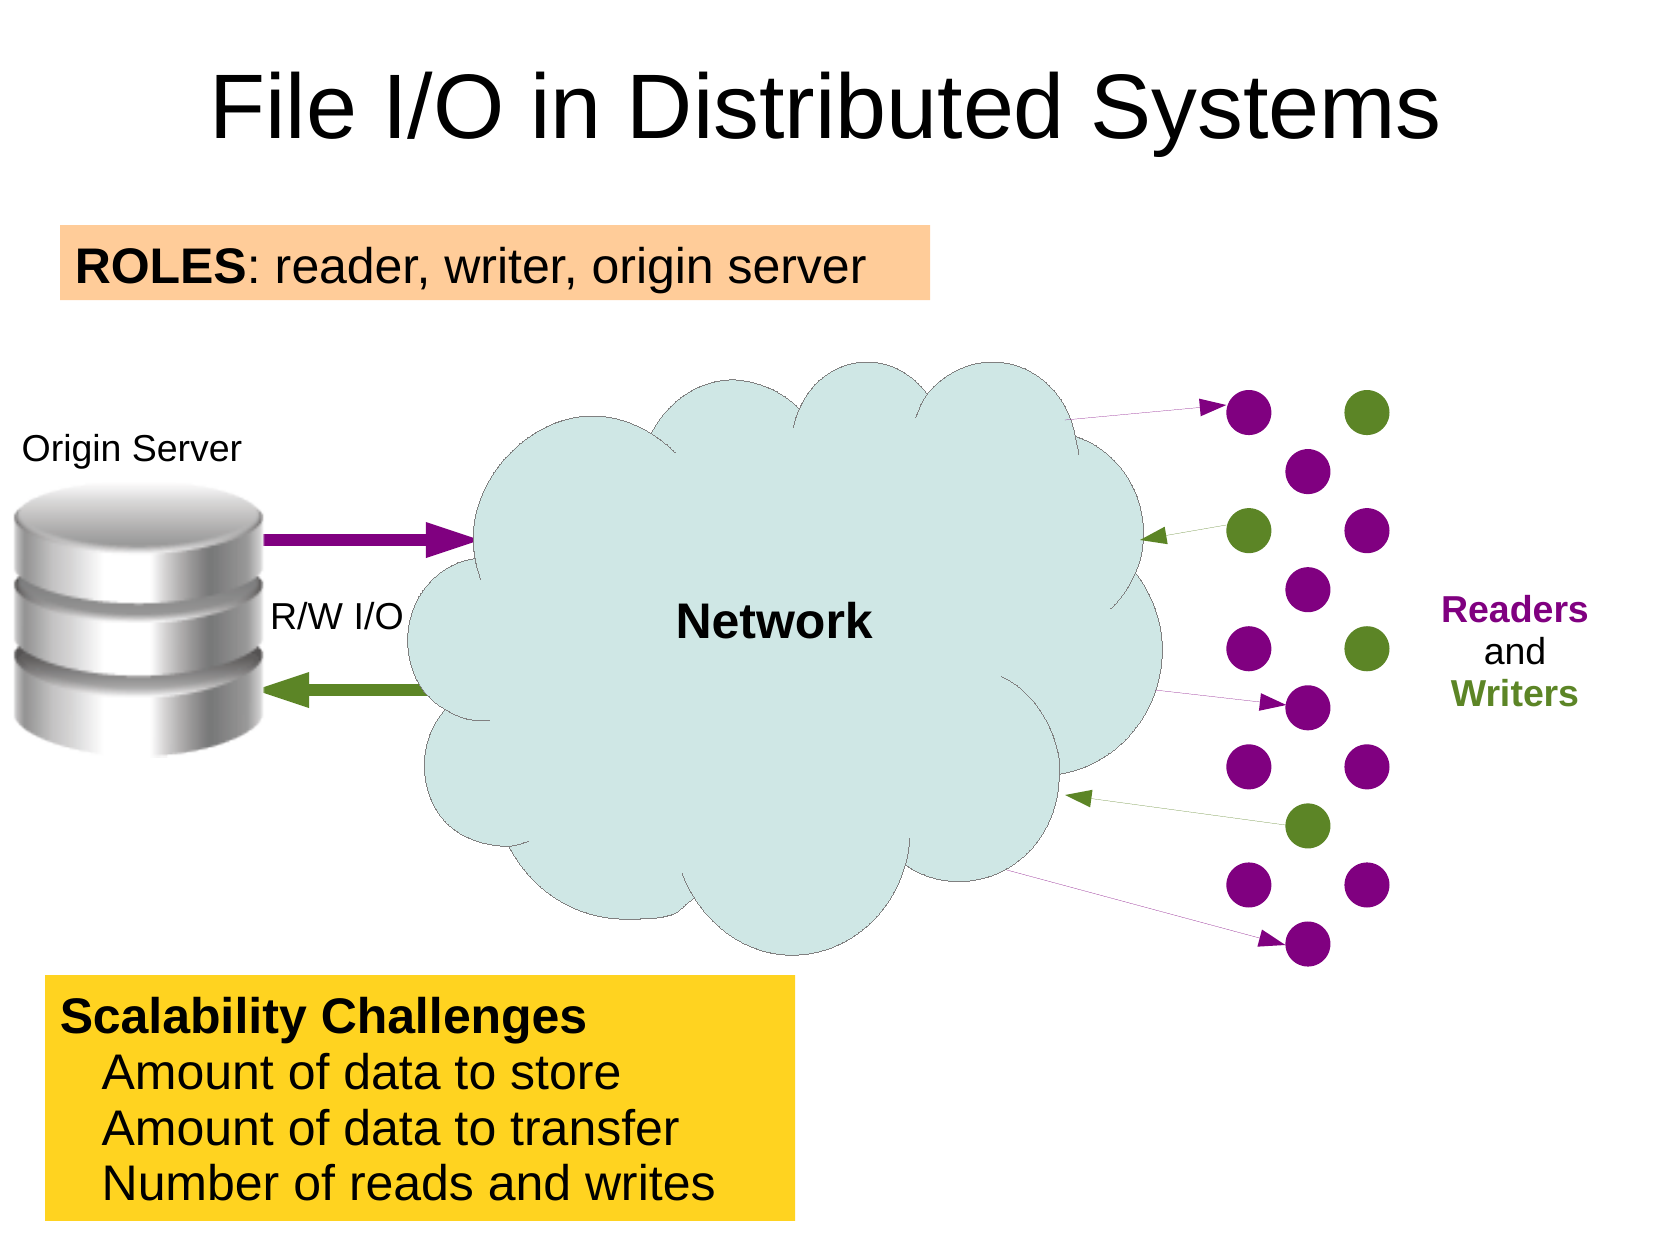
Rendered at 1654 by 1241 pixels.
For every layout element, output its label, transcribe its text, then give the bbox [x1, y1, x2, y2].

text_box [1344, 626, 1390, 672]
text_box [1226, 626, 1272, 672]
text_box [1226, 862, 1272, 908]
title File I/O in Distributed Systems [82, 49, 1571, 166]
text_box [1344, 862, 1390, 908]
text_box [1344, 744, 1390, 790]
picture [0, 481, 286, 758]
text_box [1226, 390, 1272, 436]
text_box [1285, 567, 1331, 613]
text_box Scalability Challenges Amount of data to store Amount of data to transfer Number of reads and writes [45, 980, 736, 1219]
text_box [1344, 508, 1390, 554]
text_box [1285, 921, 1331, 967]
text_box ROLES: reader, writer, origin server [60, 230, 901, 302]
text_box [1285, 685, 1331, 731]
text_box R/W I/O [255, 588, 436, 646]
text_box Network [660, 586, 961, 676]
text_box [1344, 390, 1390, 436]
text_box [1285, 803, 1331, 849]
text_box Readers and Writers [1425, 580, 1606, 722]
text_box [1285, 449, 1331, 495]
text_box [407, 362, 1163, 956]
text_box [60, 225, 931, 301]
text_box [45, 975, 796, 1221]
text_box Origin Server [6, 420, 262, 477]
text_box [1226, 508, 1272, 554]
text_box [1226, 744, 1272, 790]
